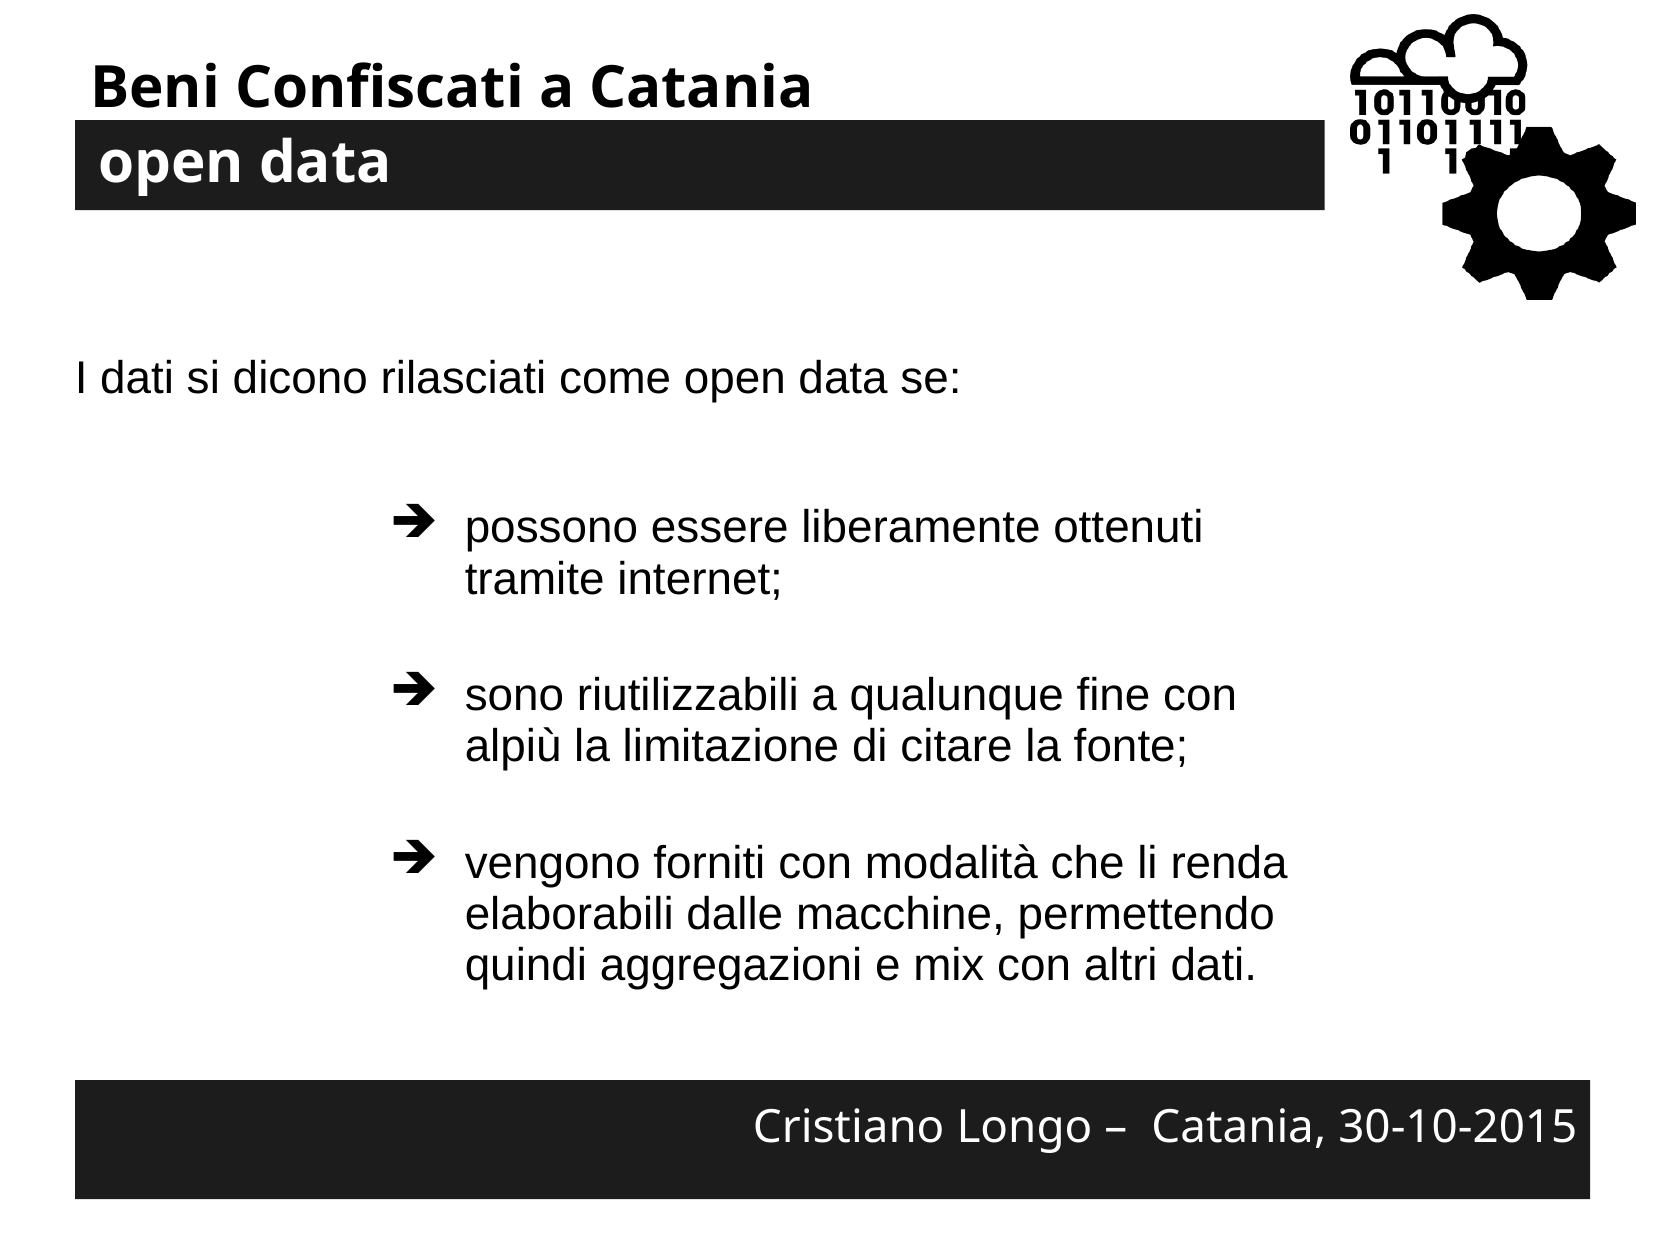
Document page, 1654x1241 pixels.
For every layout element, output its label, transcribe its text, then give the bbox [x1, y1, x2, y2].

list Cristiano Longo – Catania, 30-10-2015 [75, 1080, 1591, 1200]
text_box I dati si dicono rilasciati come open data se: [60, 345, 1636, 412]
text_box possono essere liberamente ottenuti tramite internet; sono riutilizzabili a qualunque fine con alpiù la limitazione di citare la fonte; vengono forniti con modalità che li renda elaborabili dalle macchine, permettendo quindi aggregazioni e mix con altri dati. [375, 494, 1306, 1012]
list Beni Confiscati a Catania [75, 45, 1325, 120]
picture [1350, 14, 1636, 301]
list open data [75, 120, 1325, 211]
